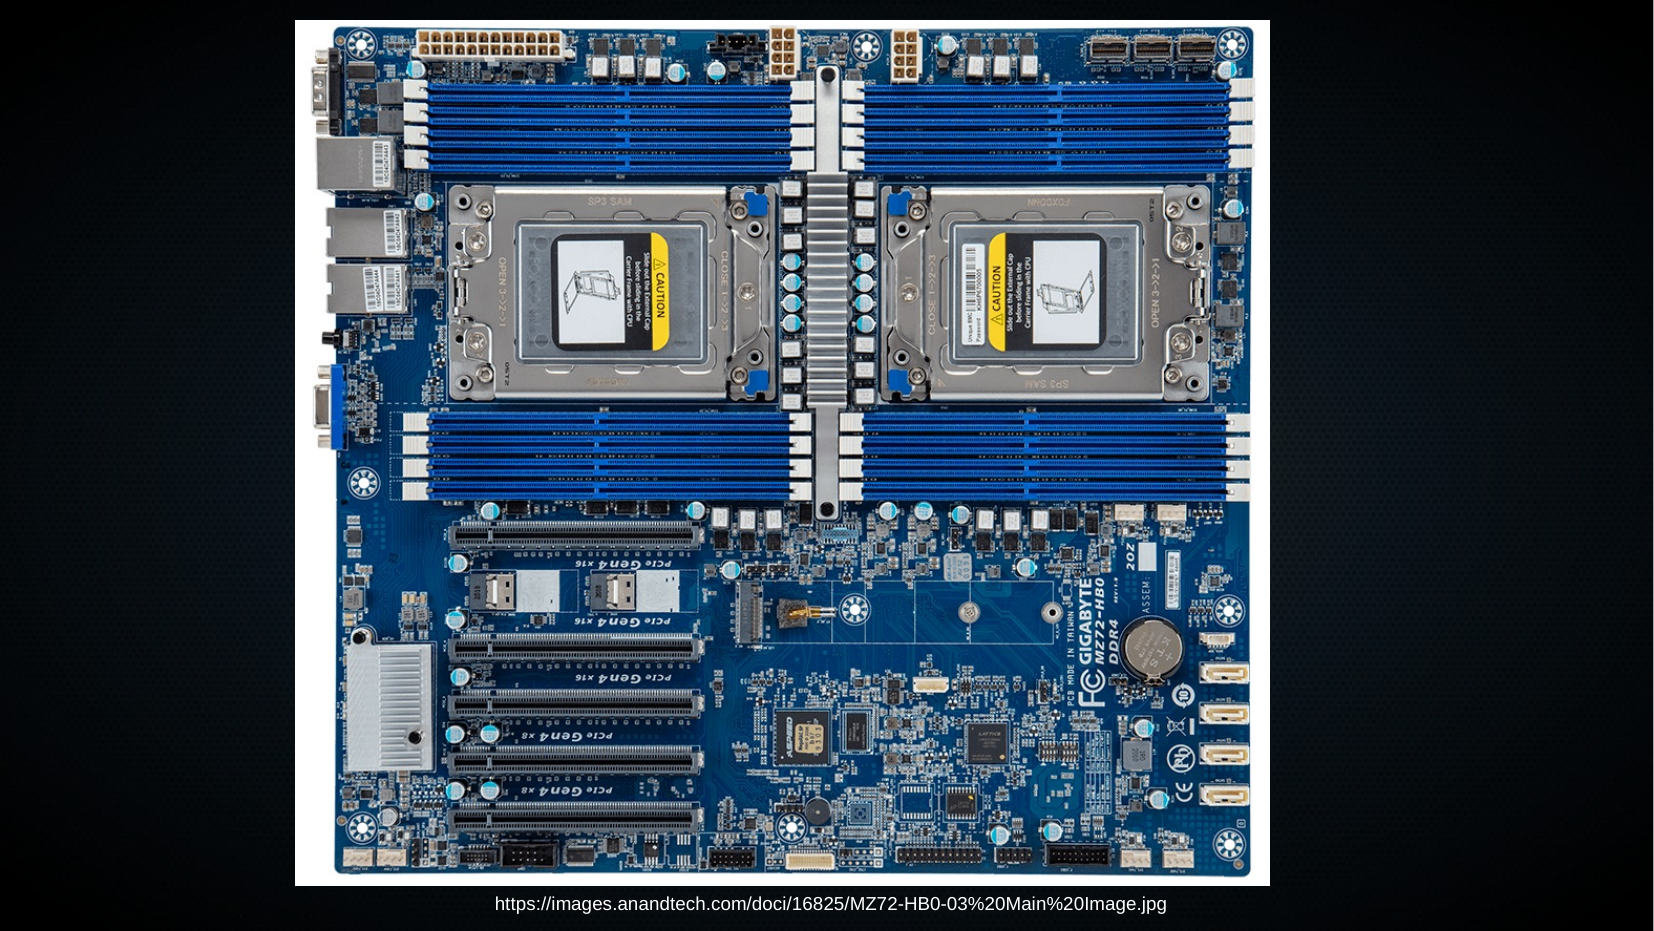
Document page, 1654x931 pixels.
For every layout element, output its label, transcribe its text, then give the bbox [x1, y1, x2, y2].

text_box https://images.anandtech.com/doci/16825/MZ72-HB0-03%20Main%20Image.jpg [147, 885, 1514, 916]
picture [0, 0, 1654, 931]
